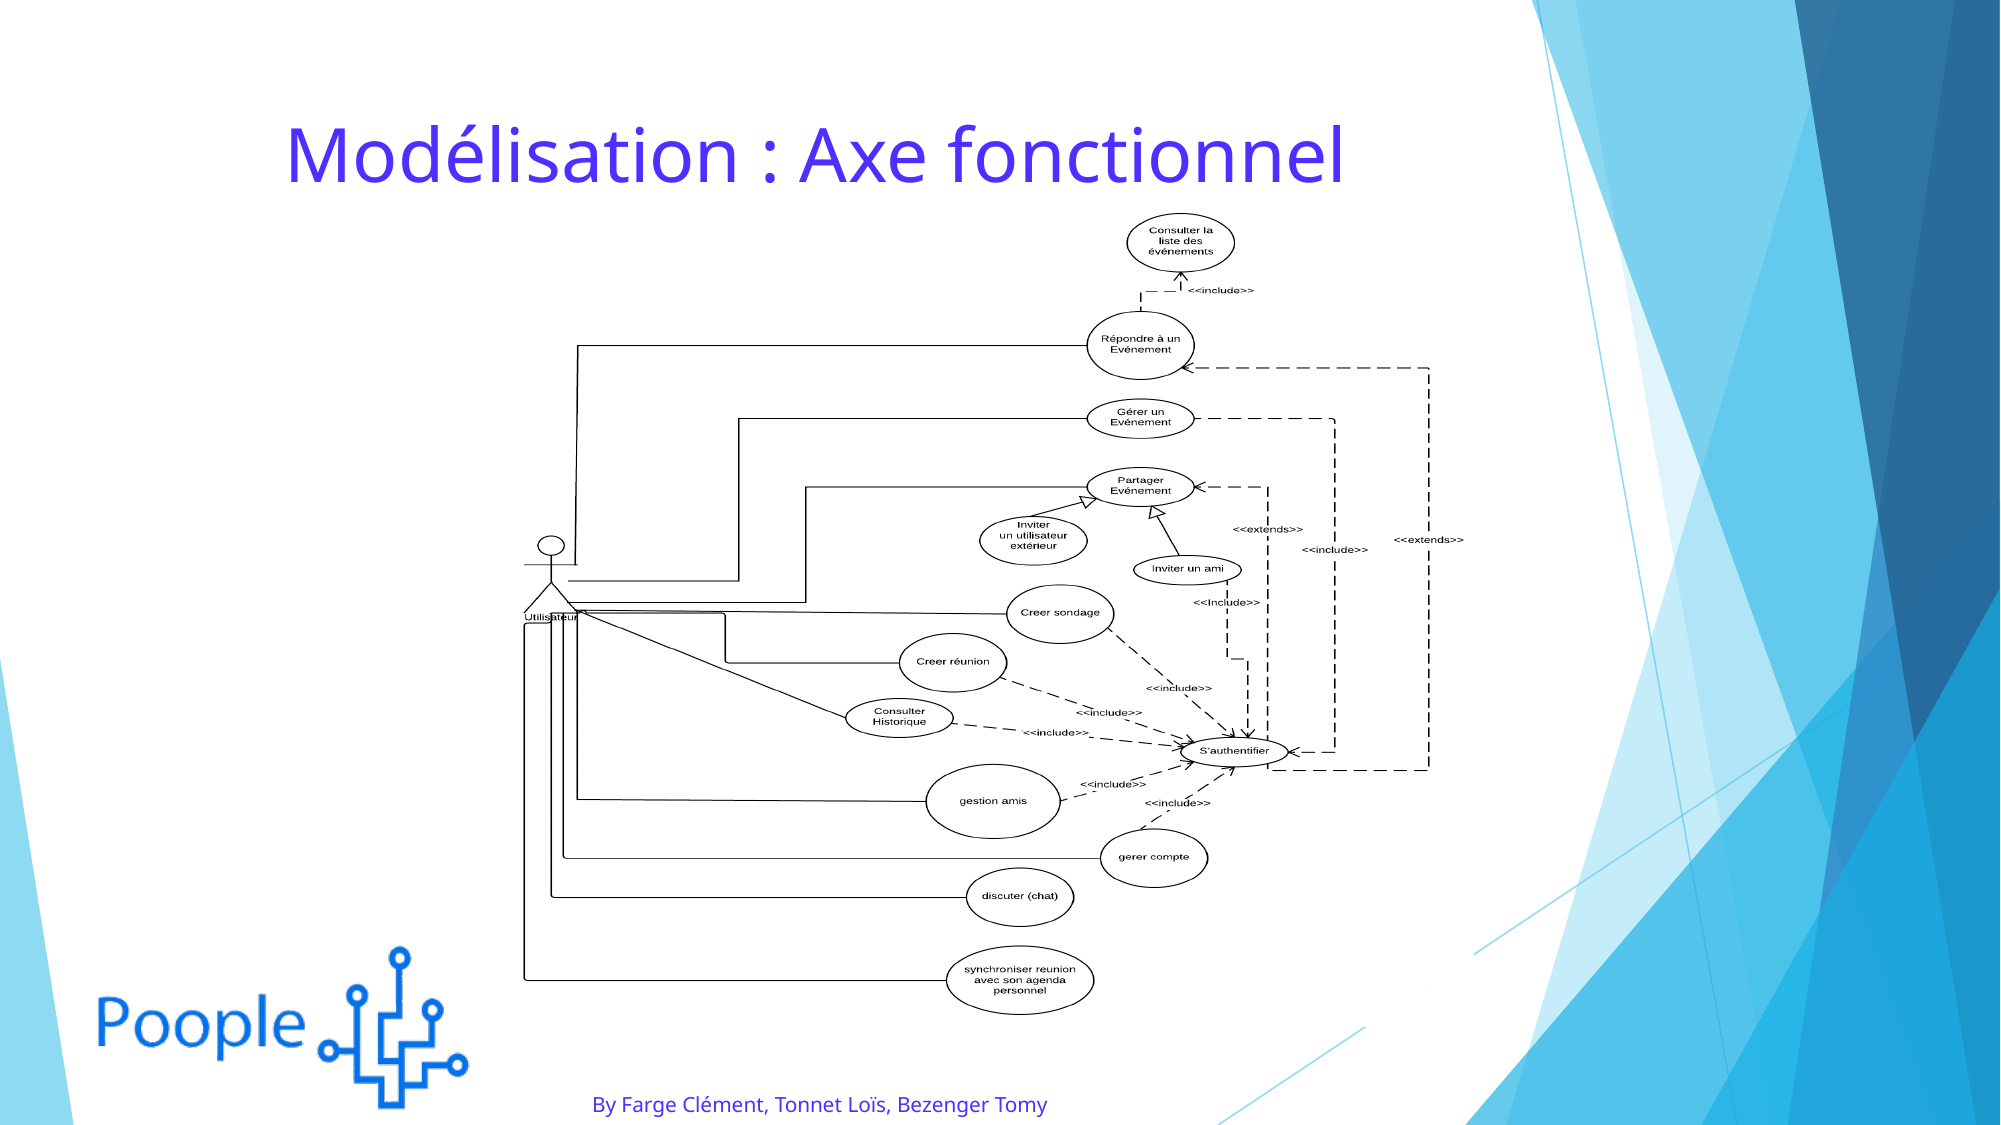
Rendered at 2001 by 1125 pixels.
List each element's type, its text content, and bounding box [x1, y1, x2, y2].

title Modélisation : Axe fonctionnel [111, 99, 1522, 317]
picture [86, 208, 1474, 1125]
text_box By Farge Clément, Tonnet Loïs, Bezenger Tomy [577, 1085, 1063, 1125]
